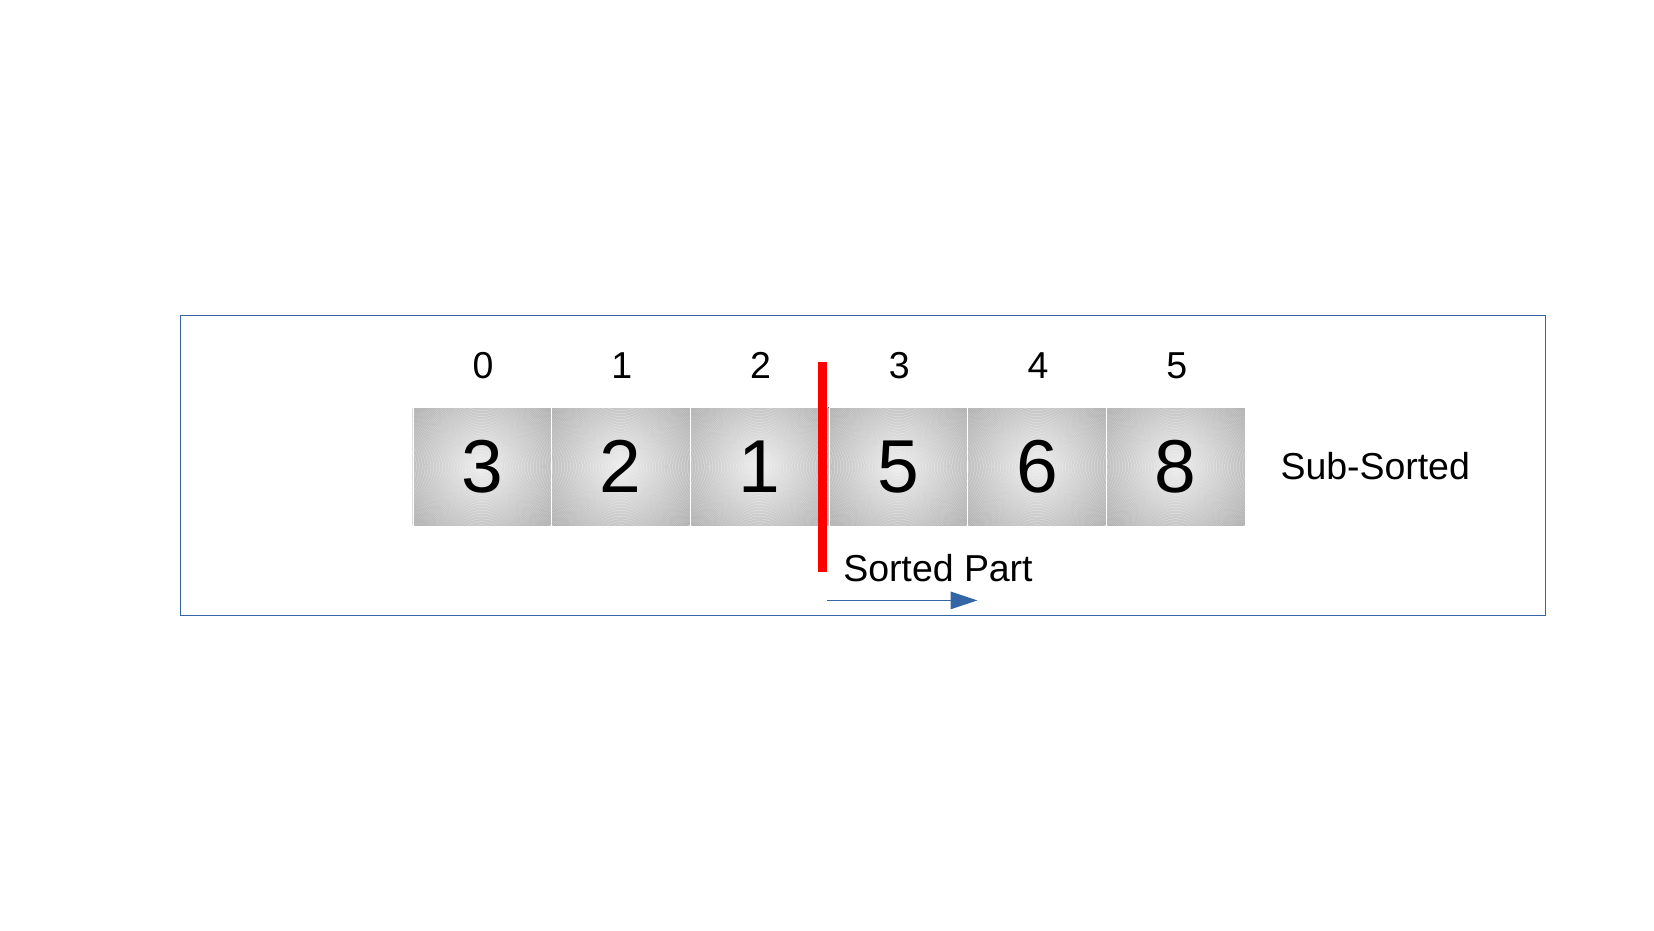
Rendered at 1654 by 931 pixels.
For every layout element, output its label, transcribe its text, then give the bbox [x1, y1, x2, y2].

text_box [180, 315, 1546, 616]
table_header 2 [552, 408, 690, 526]
table_header 1 [552, 277, 691, 395]
table_header 0 [414, 277, 552, 395]
table_header 3 [414, 408, 551, 526]
table_header 2 [691, 277, 830, 395]
text_box Sub-Sorted [1265, 438, 1485, 496]
table_header 8 [1107, 408, 1245, 526]
table_header 6 [968, 408, 1106, 526]
table_header 5 [1107, 277, 1246, 395]
table_header 1 [691, 408, 818, 526]
table_header 4 [969, 277, 1107, 395]
table_header 3 [830, 277, 969, 395]
table_header 5 [830, 408, 967, 526]
text_box Sorted Part [828, 540, 1048, 598]
